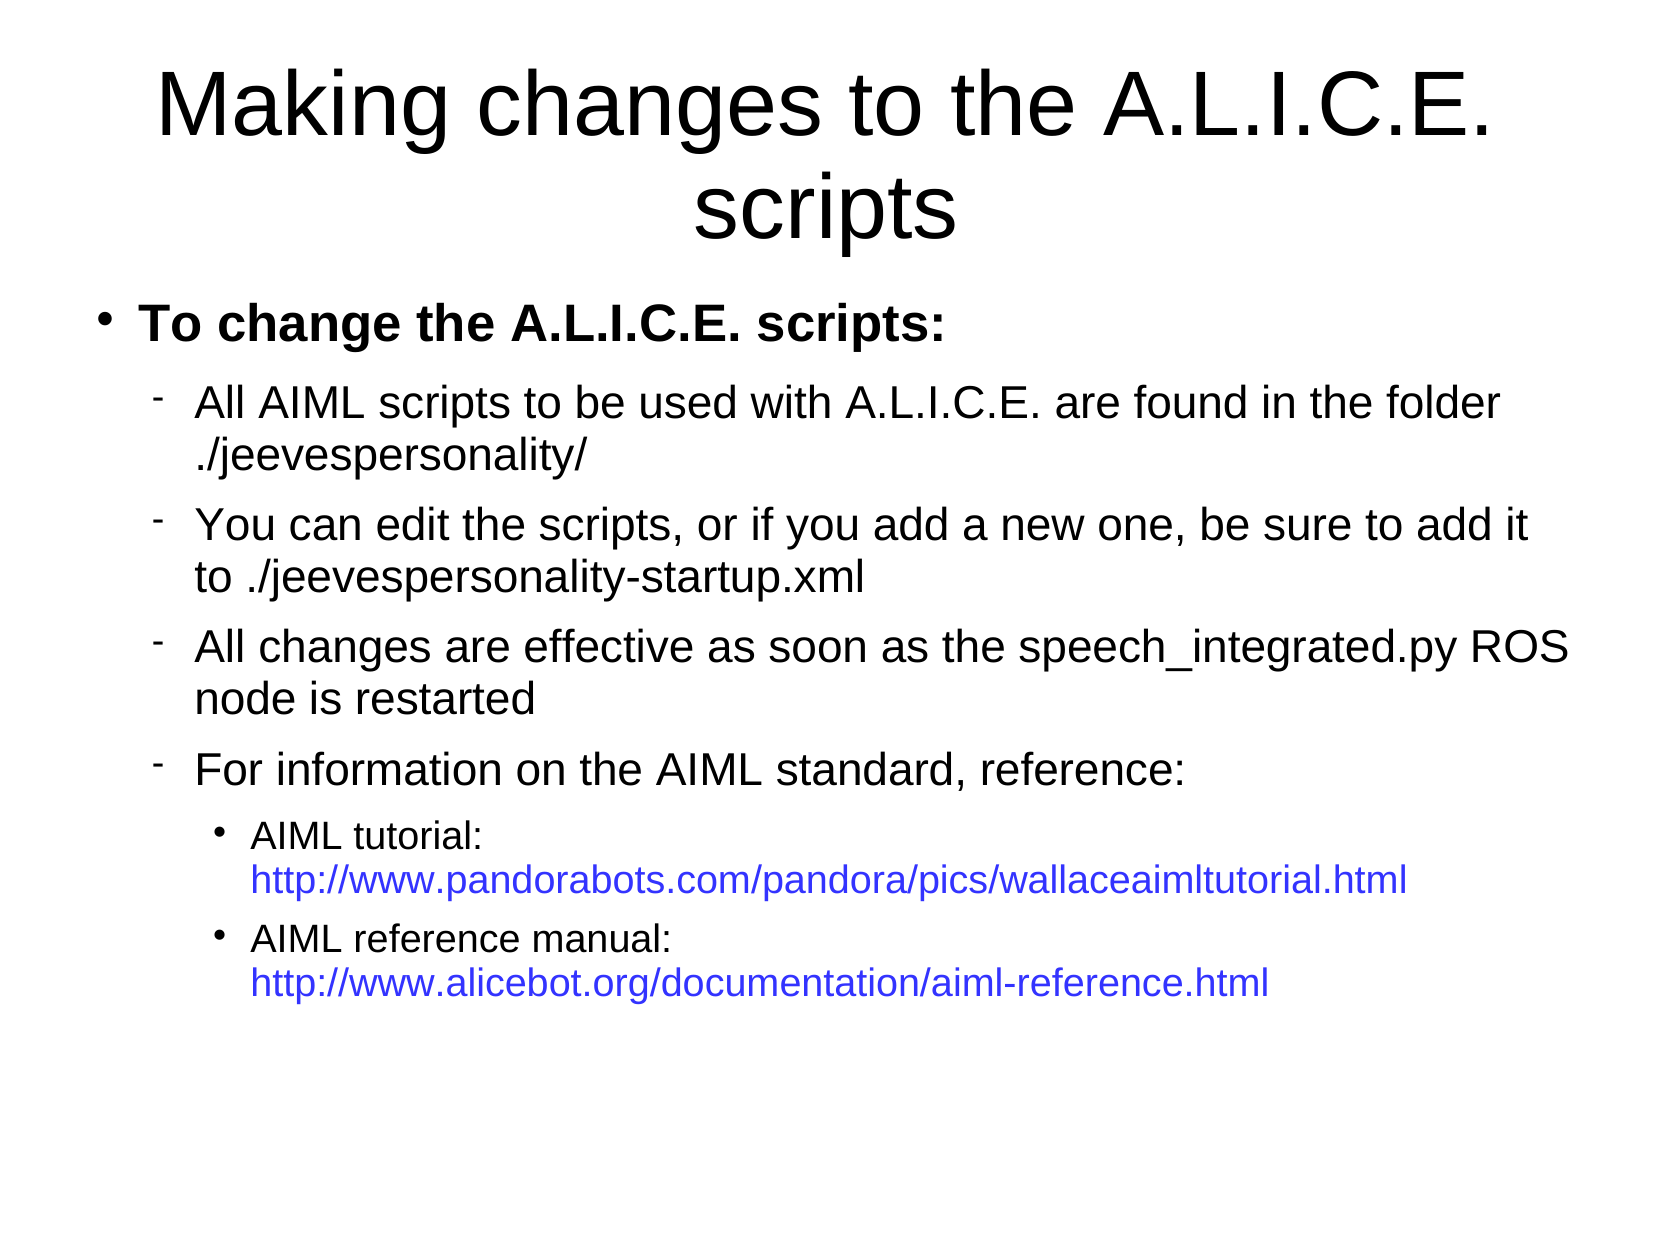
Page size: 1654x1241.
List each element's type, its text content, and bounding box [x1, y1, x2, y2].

title Making changes to the A.L.I.C.E. scripts [82, 49, 1571, 257]
list To change the A.L.I.C.E. scripts: All AIML scripts to be used with A.L.I.C.E. are found in the folder ./jeevespersonality/ You can edit the scripts, or if you add a new one, be sure to add it to ./jeevespersonality-startup.xml All changes are effective as soon as the speech_integrated.py ROS node is restarted For information on the AIML standard, reference: AIML tutorial: http://www.pandorabots.com/pandora/pics/wallaceaimltutorial.html AIML reference manual: http://www.alicebot.org/documentation/aiml-reference.html [82, 290, 1571, 1010]
